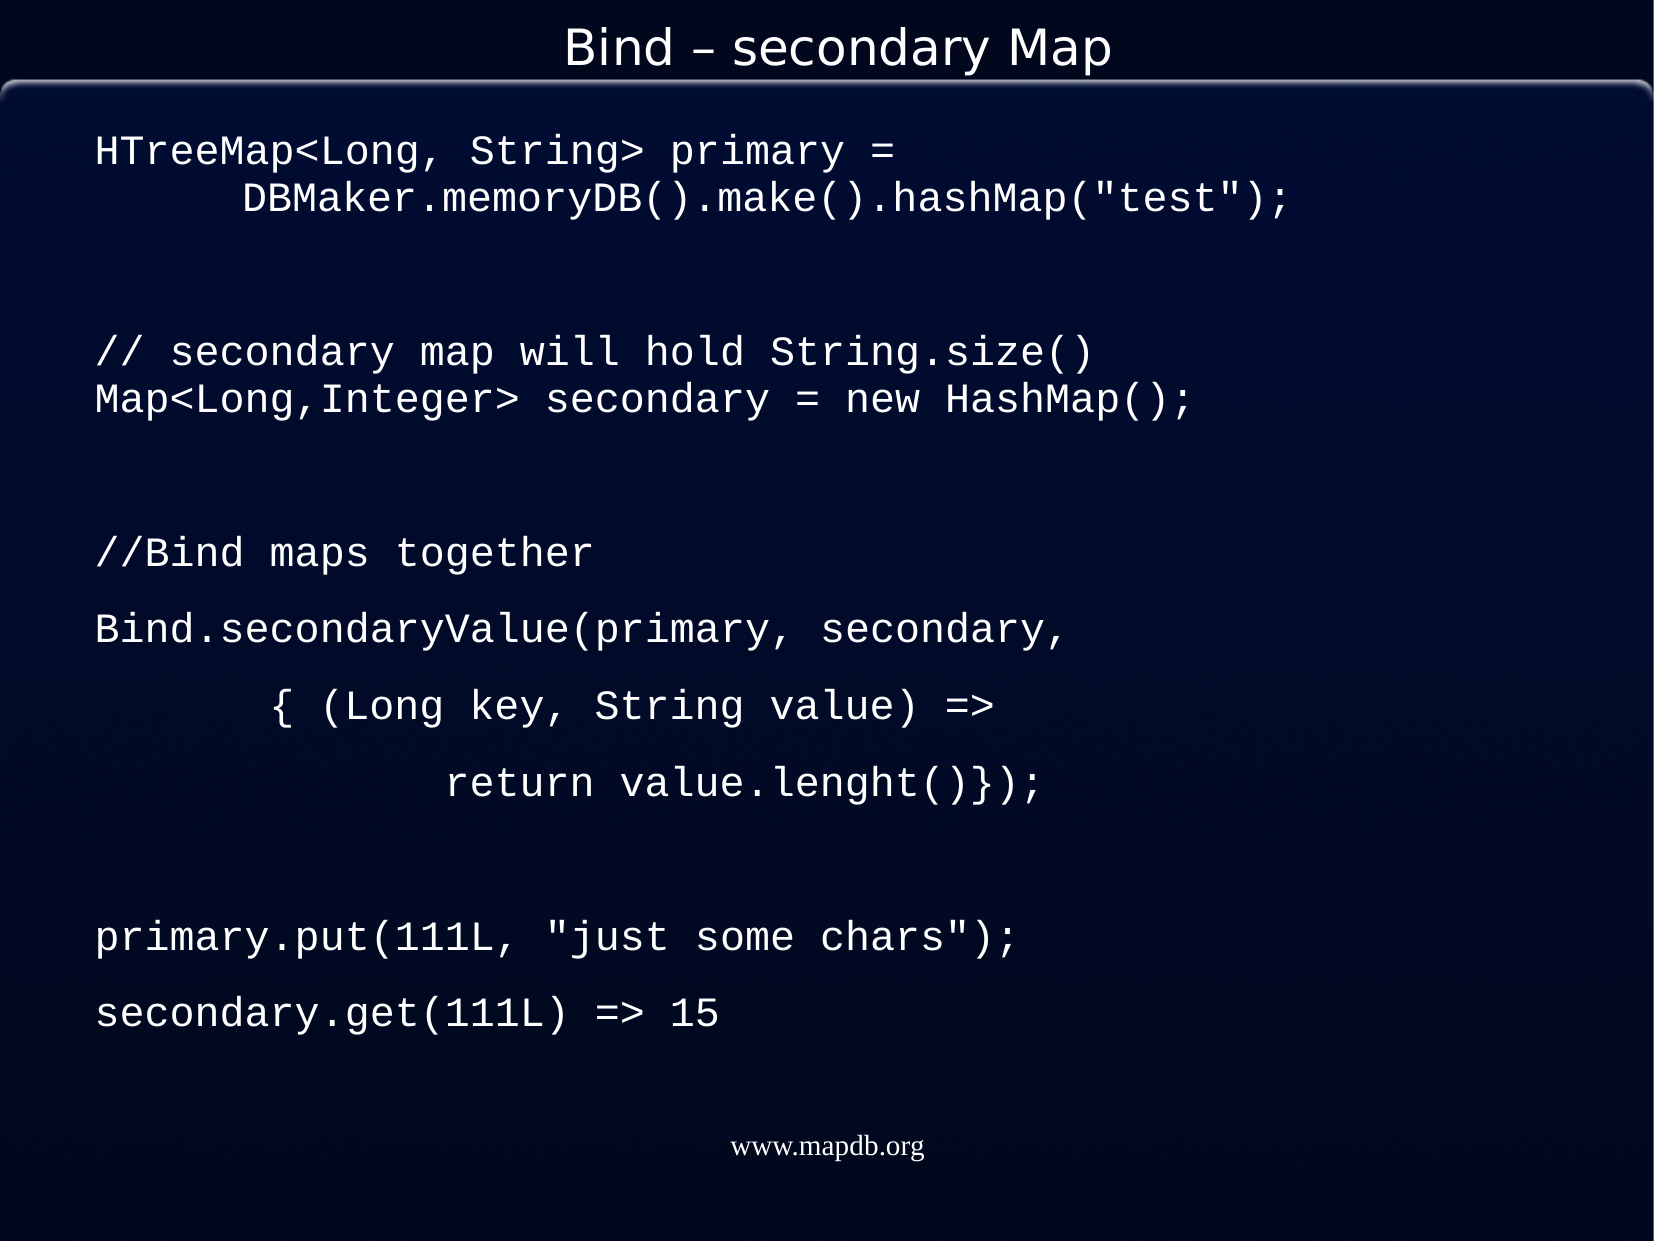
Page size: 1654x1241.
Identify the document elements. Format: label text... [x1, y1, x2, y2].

title Bind – secondary Map [94, 13, 1583, 83]
picture [0, 0, 1654, 1241]
list HTreeMap<Long, String> primary = DBMaker.memoryDB().make().hashMap("test"); // secondary map will hold String.size() Map<Long,Integer> secondary = new HashMap(); //Bind maps together Bind.secondaryValue(primary, secondary, { (Long key, String value) => return value.lenght()}); primary.put(111L, "just some chars"); secondary.get(111L) => 15 [94, 129, 1583, 1141]
